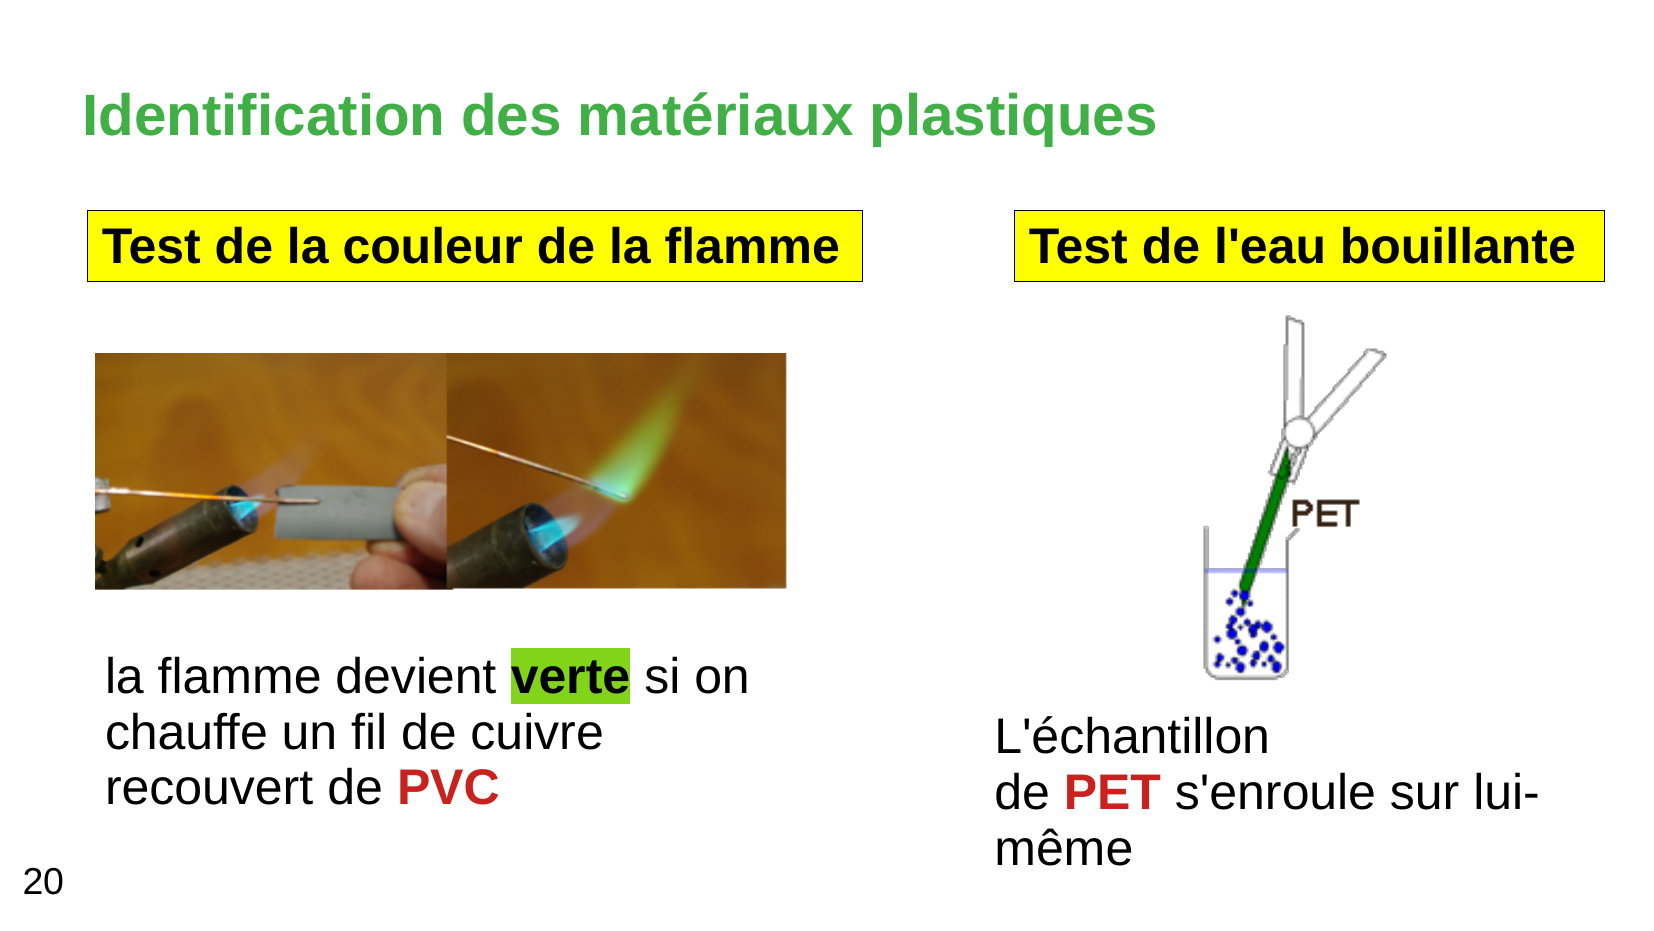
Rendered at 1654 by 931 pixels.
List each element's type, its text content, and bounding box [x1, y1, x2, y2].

text_box Test de la couleur de la flamme [87, 210, 863, 282]
text_box la flamme devient verte si on chauffe un fil de cuivre recouvert de PVC [90, 640, 782, 832]
title Identification des matériaux plastiques [82, 37, 1571, 193]
picture [95, 353, 790, 591]
text_box L'échantillon de PET s'enroule sur lui-même [979, 701, 1598, 884]
picture [1178, 312, 1391, 689]
text_box <number> [7, 853, 637, 924]
text_box Test de l'eau bouillante [1014, 210, 1605, 282]
